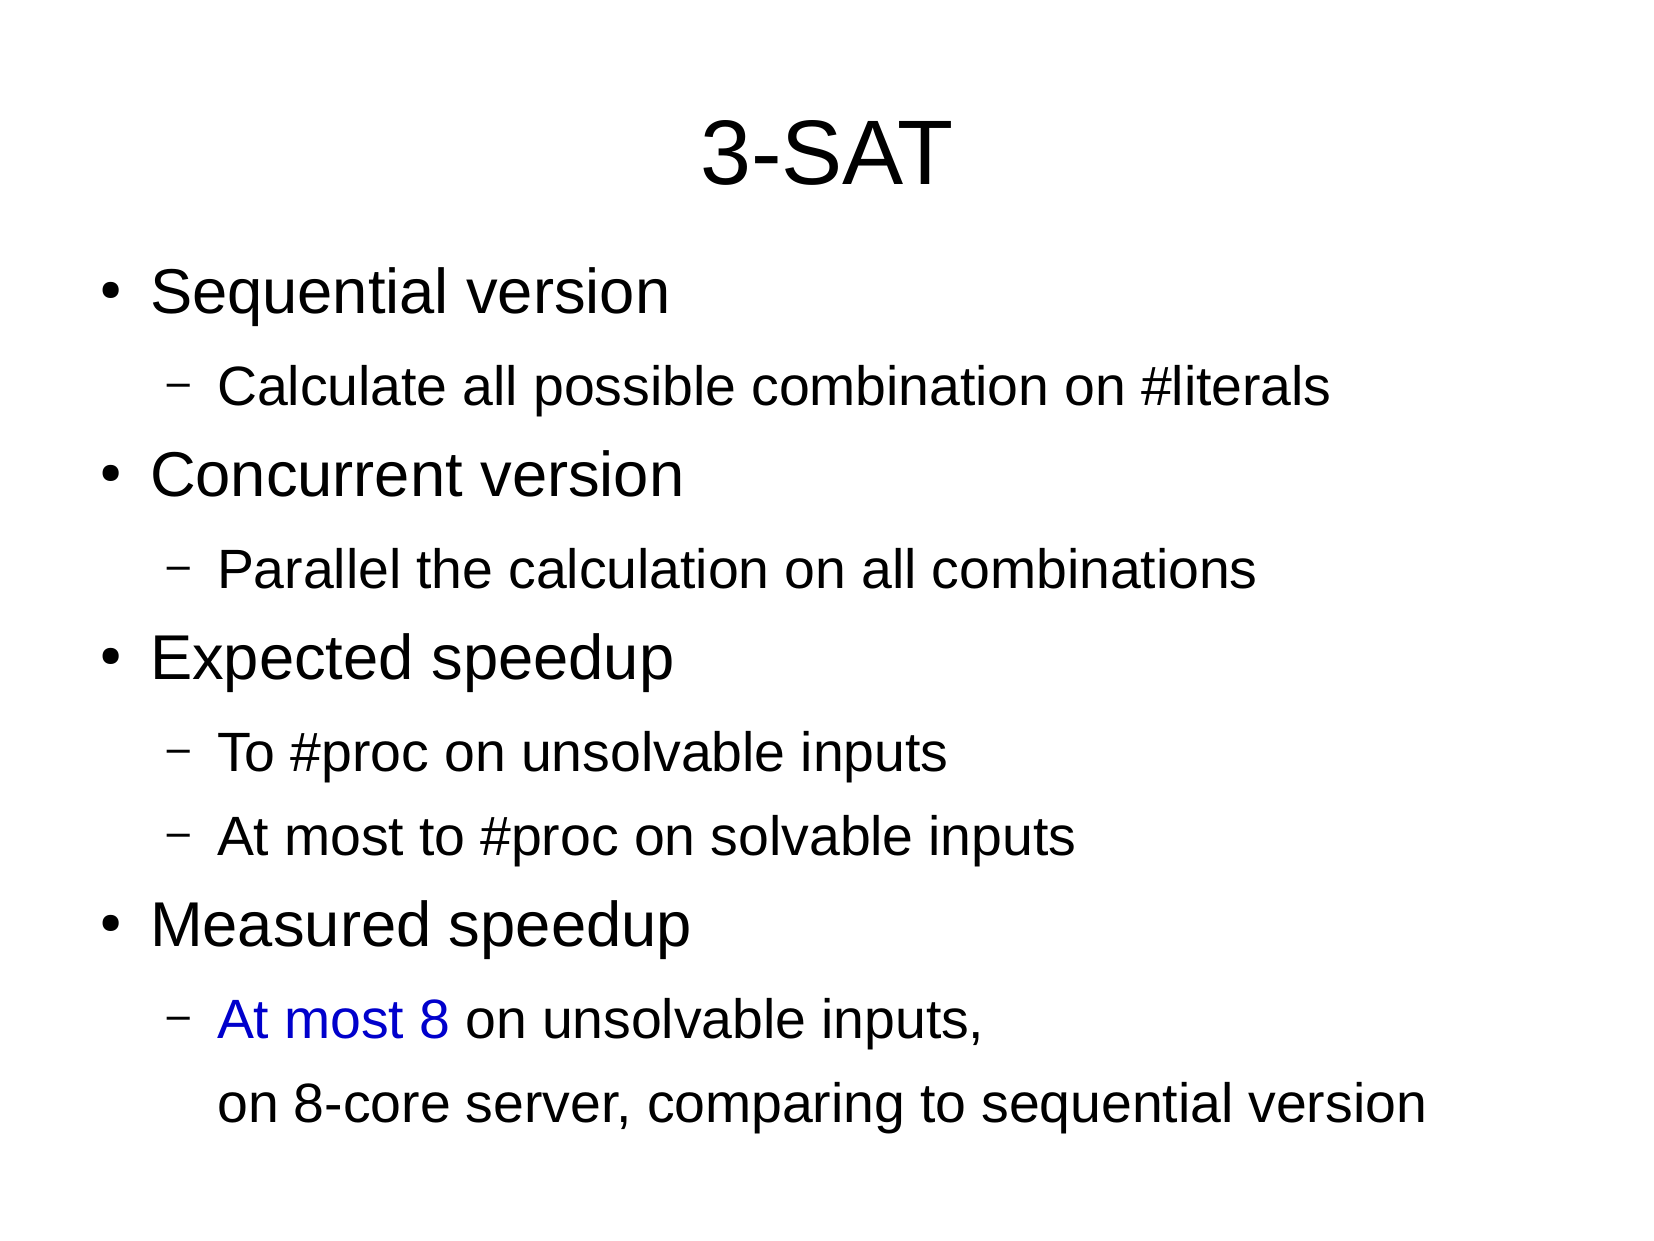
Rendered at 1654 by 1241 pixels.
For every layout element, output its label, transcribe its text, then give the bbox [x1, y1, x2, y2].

list Sequential version Calculate all possible combination on #literals Concurrent version Parallel the calculation on all combinations Expected speedup To #proc on unsolvable inputs At most to #proc on solvable inputs Measured speedup At most 8 on unsolvable inputs, on 8-core server, comparing to sequential version [82, 256, 1571, 1141]
title 3-SAT [82, 49, 1571, 256]
